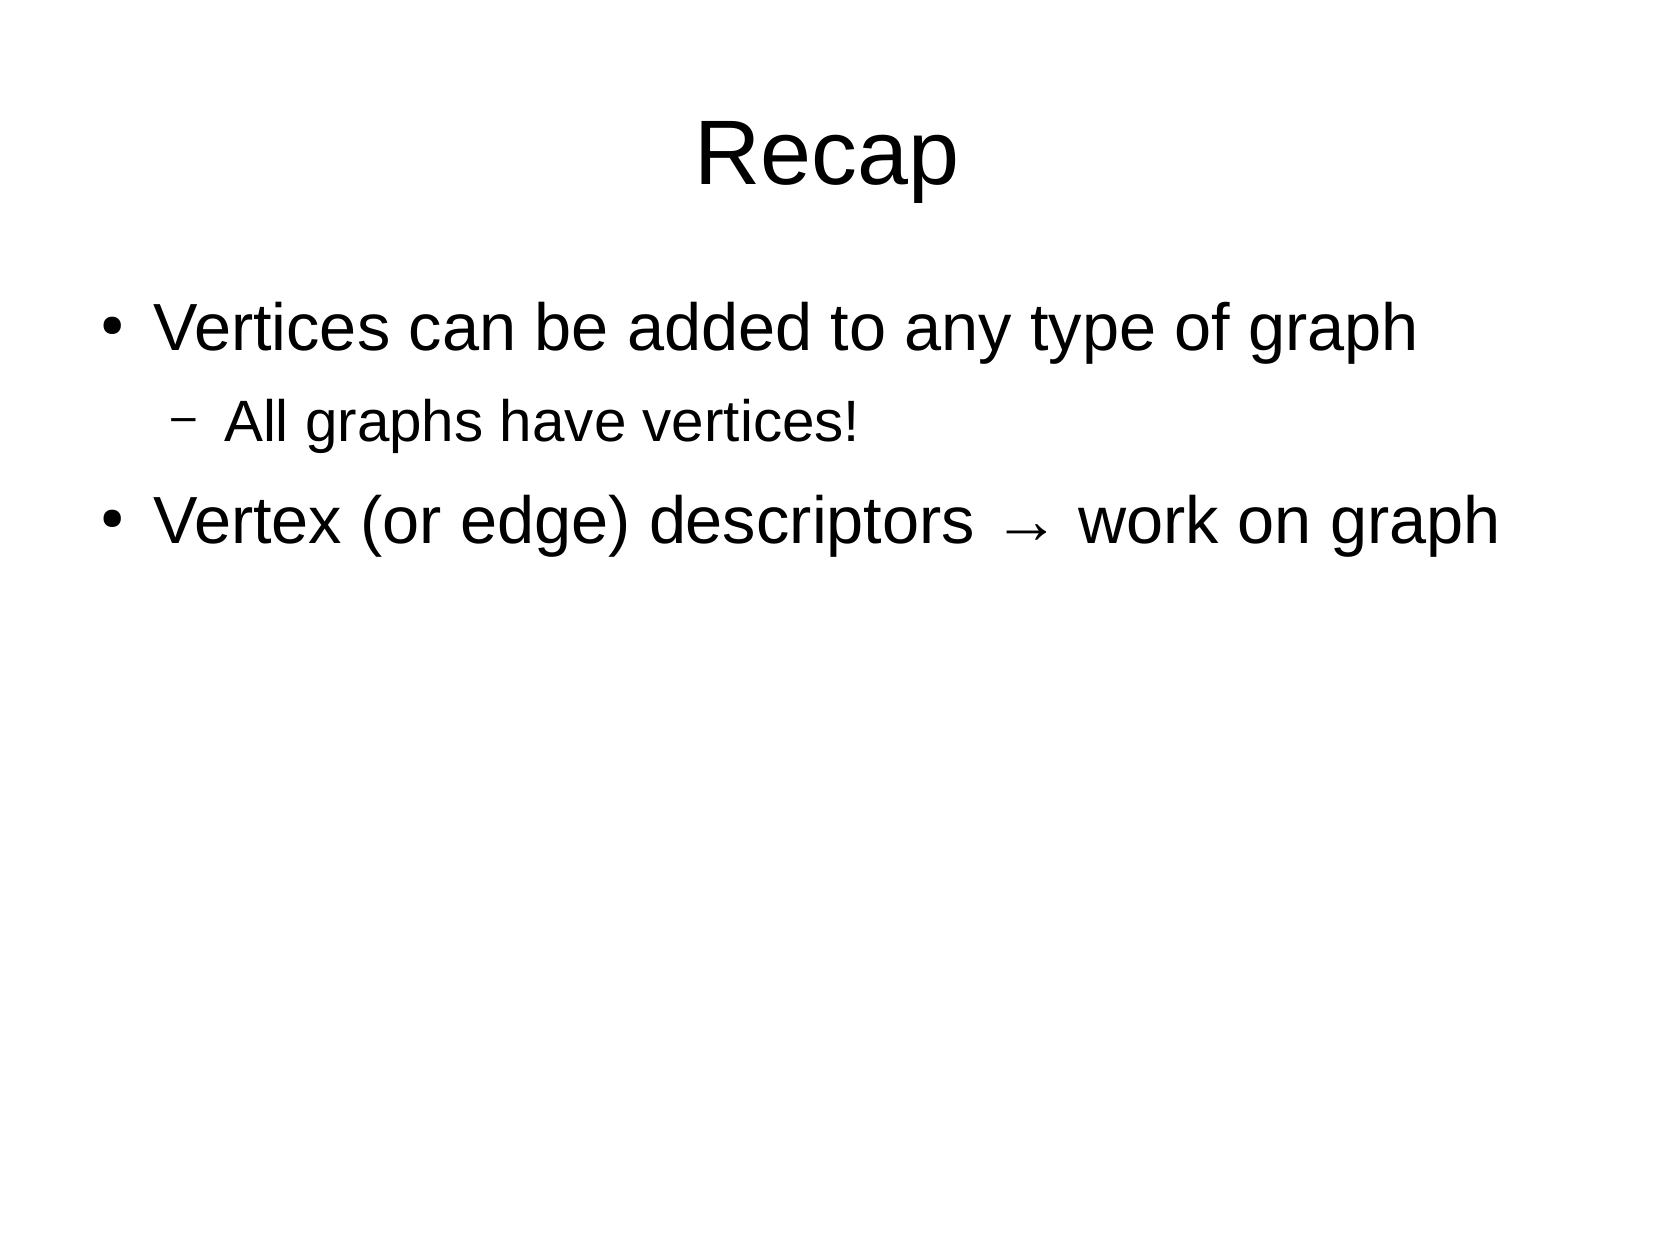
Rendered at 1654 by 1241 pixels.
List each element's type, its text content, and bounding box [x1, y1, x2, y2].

list Vertices can be added to any type of graph All graphs have vertices! Vertex (or edge) descriptors → work on graph [82, 290, 1571, 1010]
title Recap [82, 49, 1571, 257]
